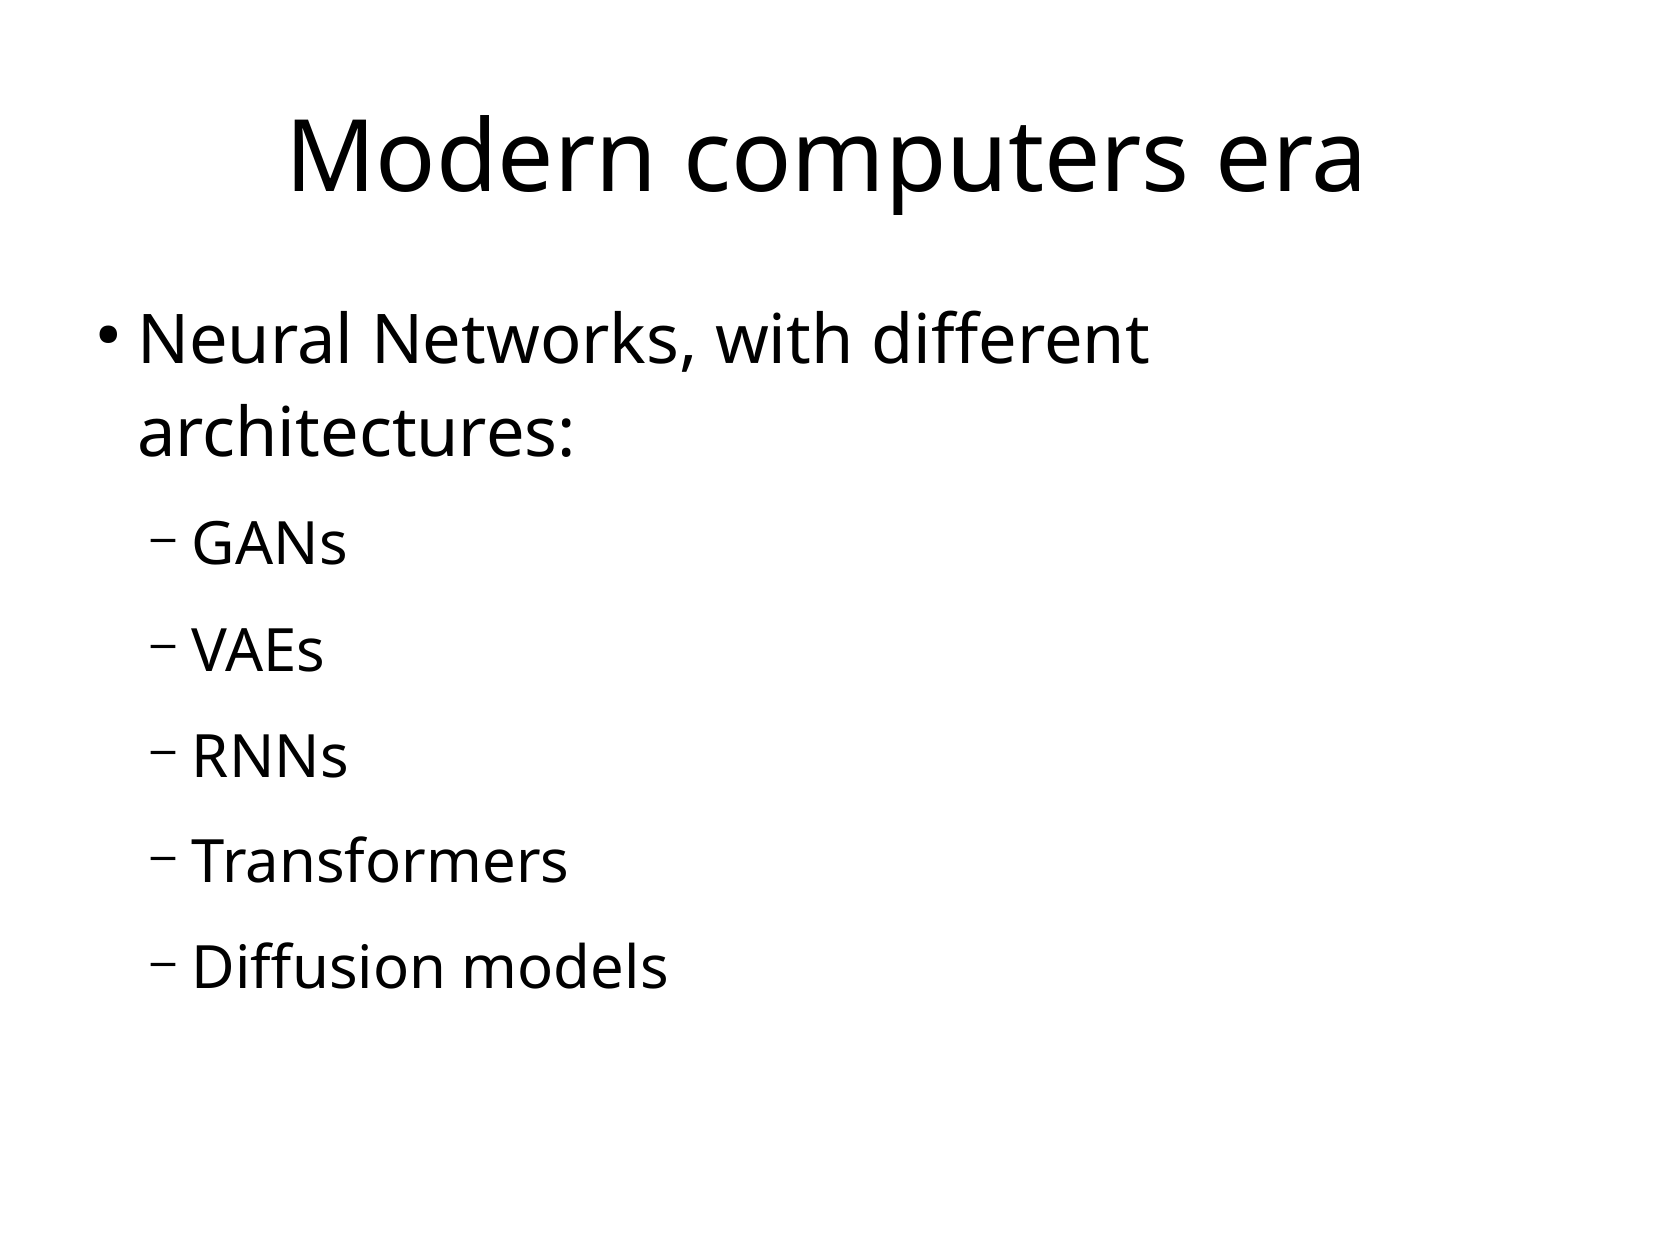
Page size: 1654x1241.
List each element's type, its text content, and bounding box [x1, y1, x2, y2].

list Neural Networks, with different architectures: GANs VAEs RNNs Transformers Diffusion models [82, 290, 1571, 1010]
title Modern computers era [82, 41, 1571, 264]
